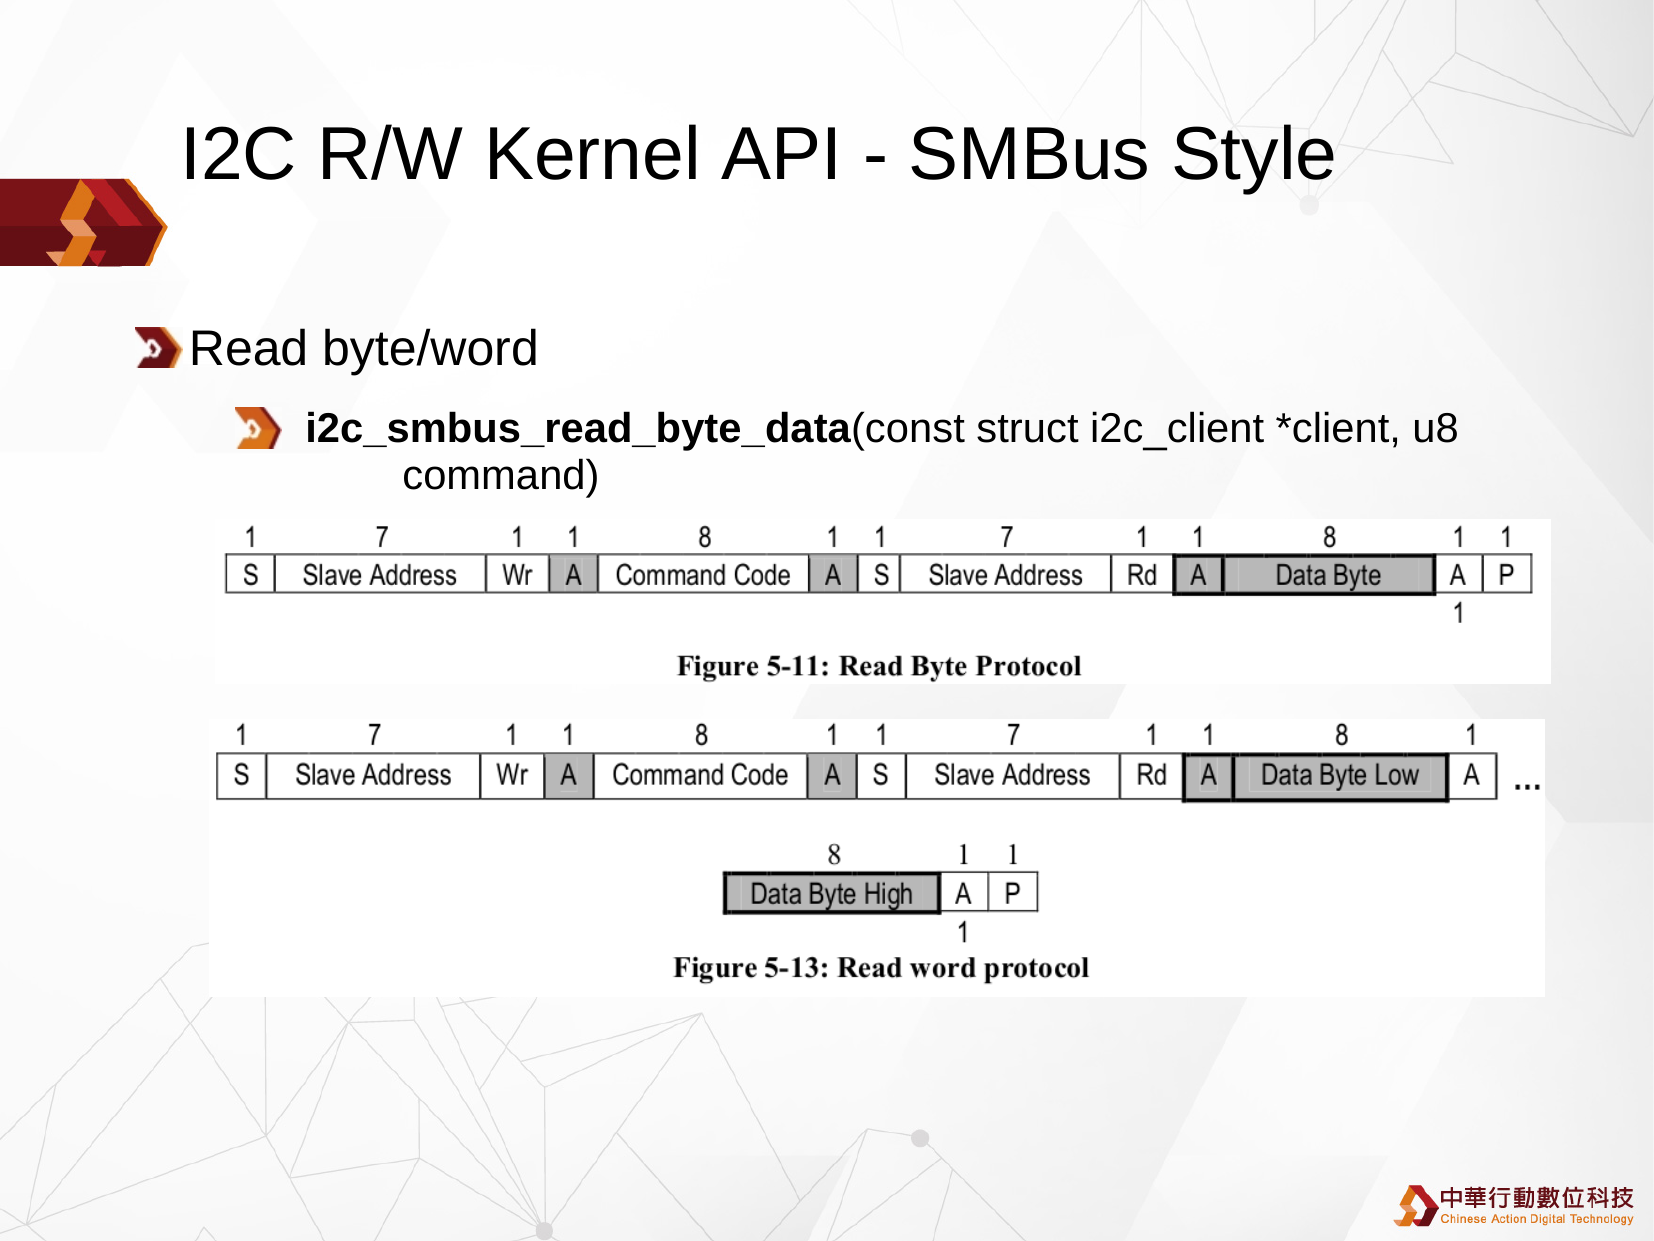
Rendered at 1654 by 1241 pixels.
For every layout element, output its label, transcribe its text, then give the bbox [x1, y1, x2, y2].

list Read byte/word i2c_smbus_read_byte_data(const struct i2c_client *client, u8 command) [118, 319, 1571, 1040]
picture [0, 0, 1654, 1241]
title I2C R/W Kernel API - SMBus Style [168, 94, 1351, 213]
